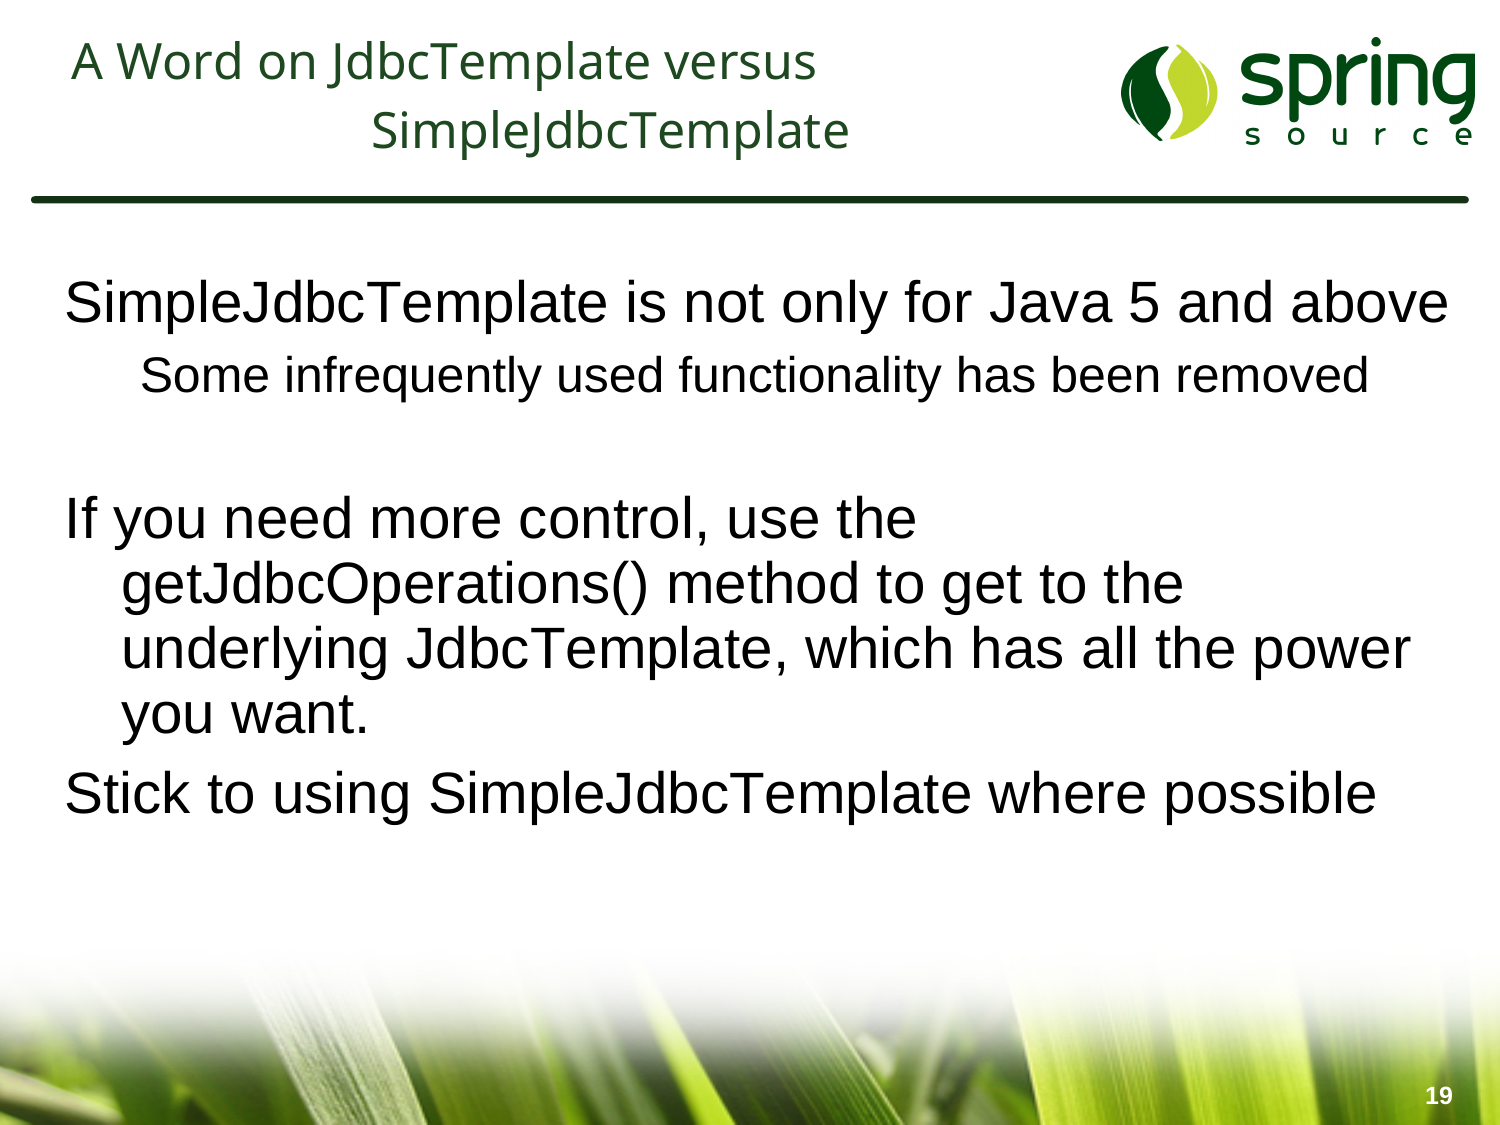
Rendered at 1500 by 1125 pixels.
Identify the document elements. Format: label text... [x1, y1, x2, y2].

picture [0, 944, 1500, 1125]
title A Word on JdbcTemplate versus SimpleJdbcTemplate [56, 13, 1089, 176]
picture [1121, 37, 1475, 145]
list SimpleJdbcTemplate is not only for Java 5 and above Some infrequently used functionality has been removed If you need more control, use the getJdbcOperations() method to get to the underlying JdbcTemplate, which has all the power you want. Stick to using SimpleJdbcTemplate where possible [50, 262, 1476, 1026]
